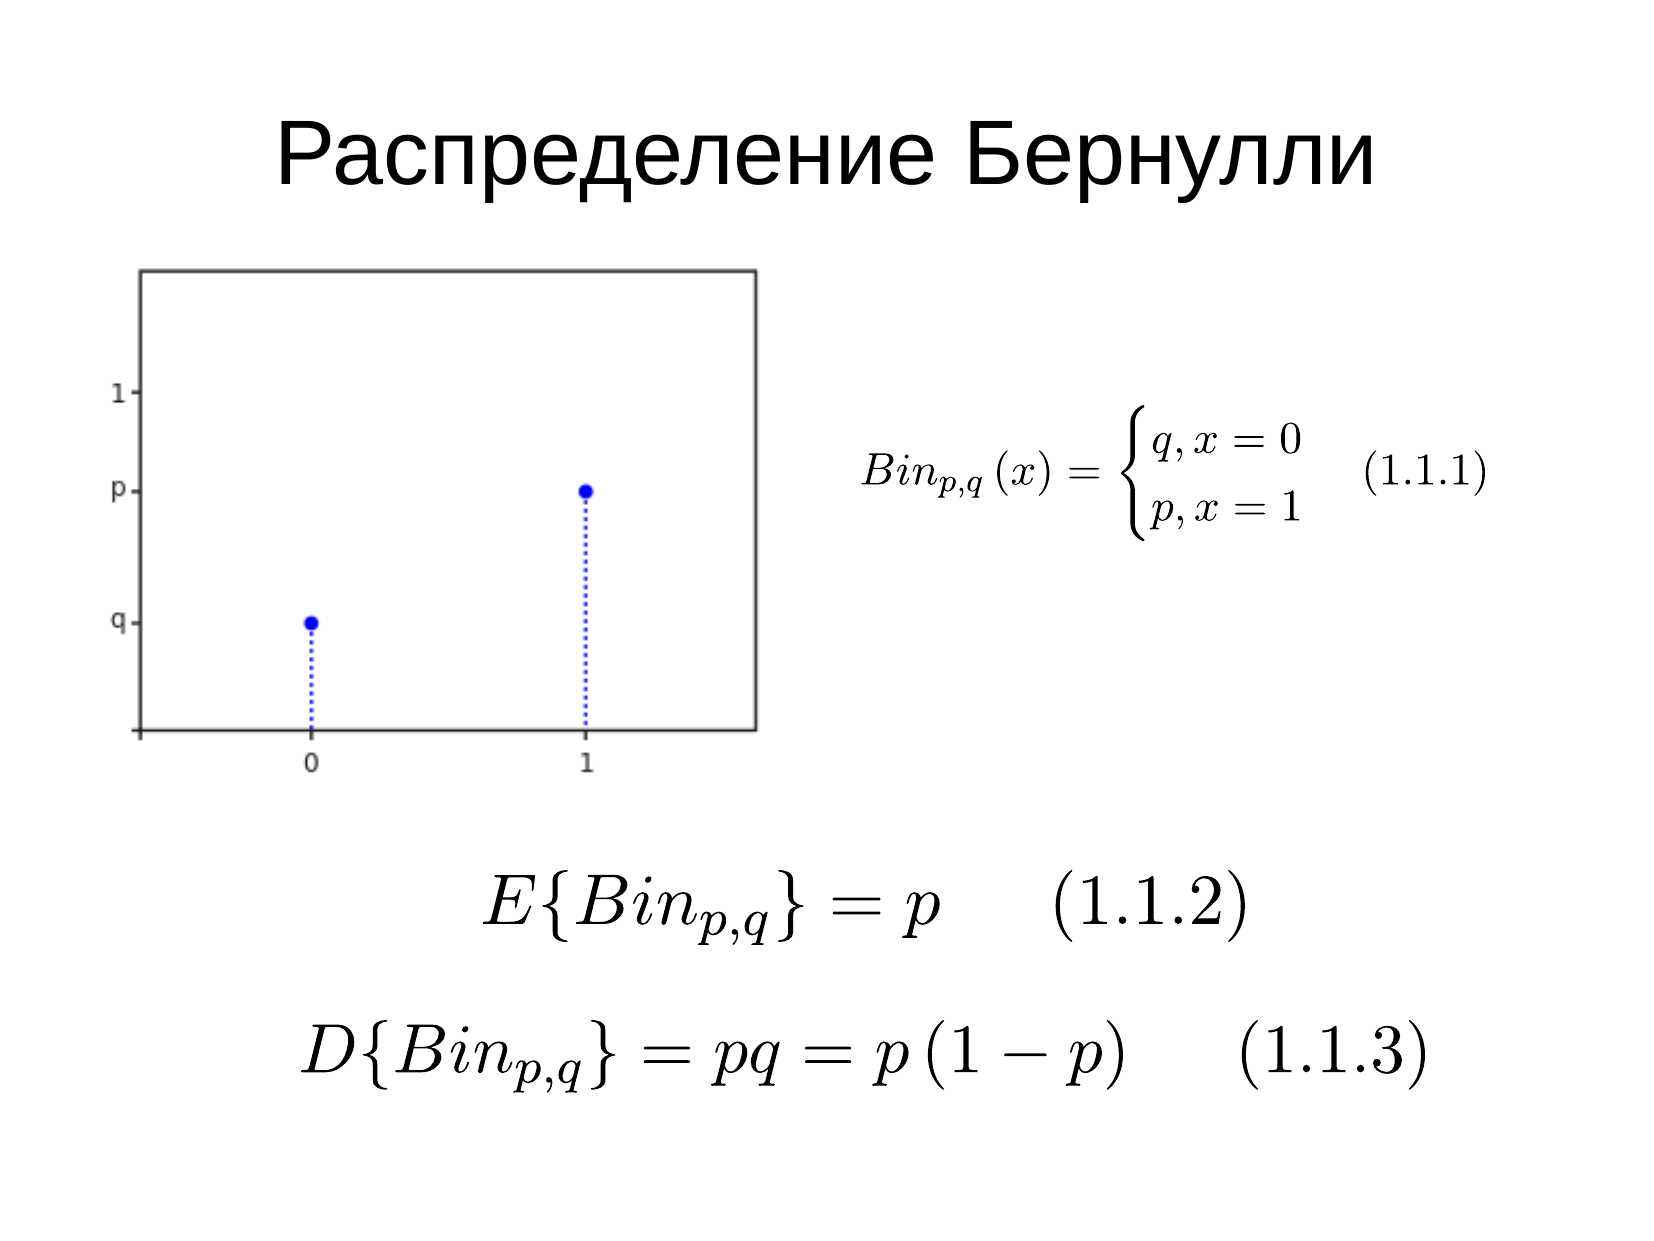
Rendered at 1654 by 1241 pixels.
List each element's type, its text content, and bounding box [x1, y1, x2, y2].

picture [77, 263, 766, 781]
picture [298, 1020, 1426, 1093]
title Распределение Бернулли [82, 49, 1571, 257]
picture [480, 870, 1245, 946]
picture [859, 405, 1486, 542]
